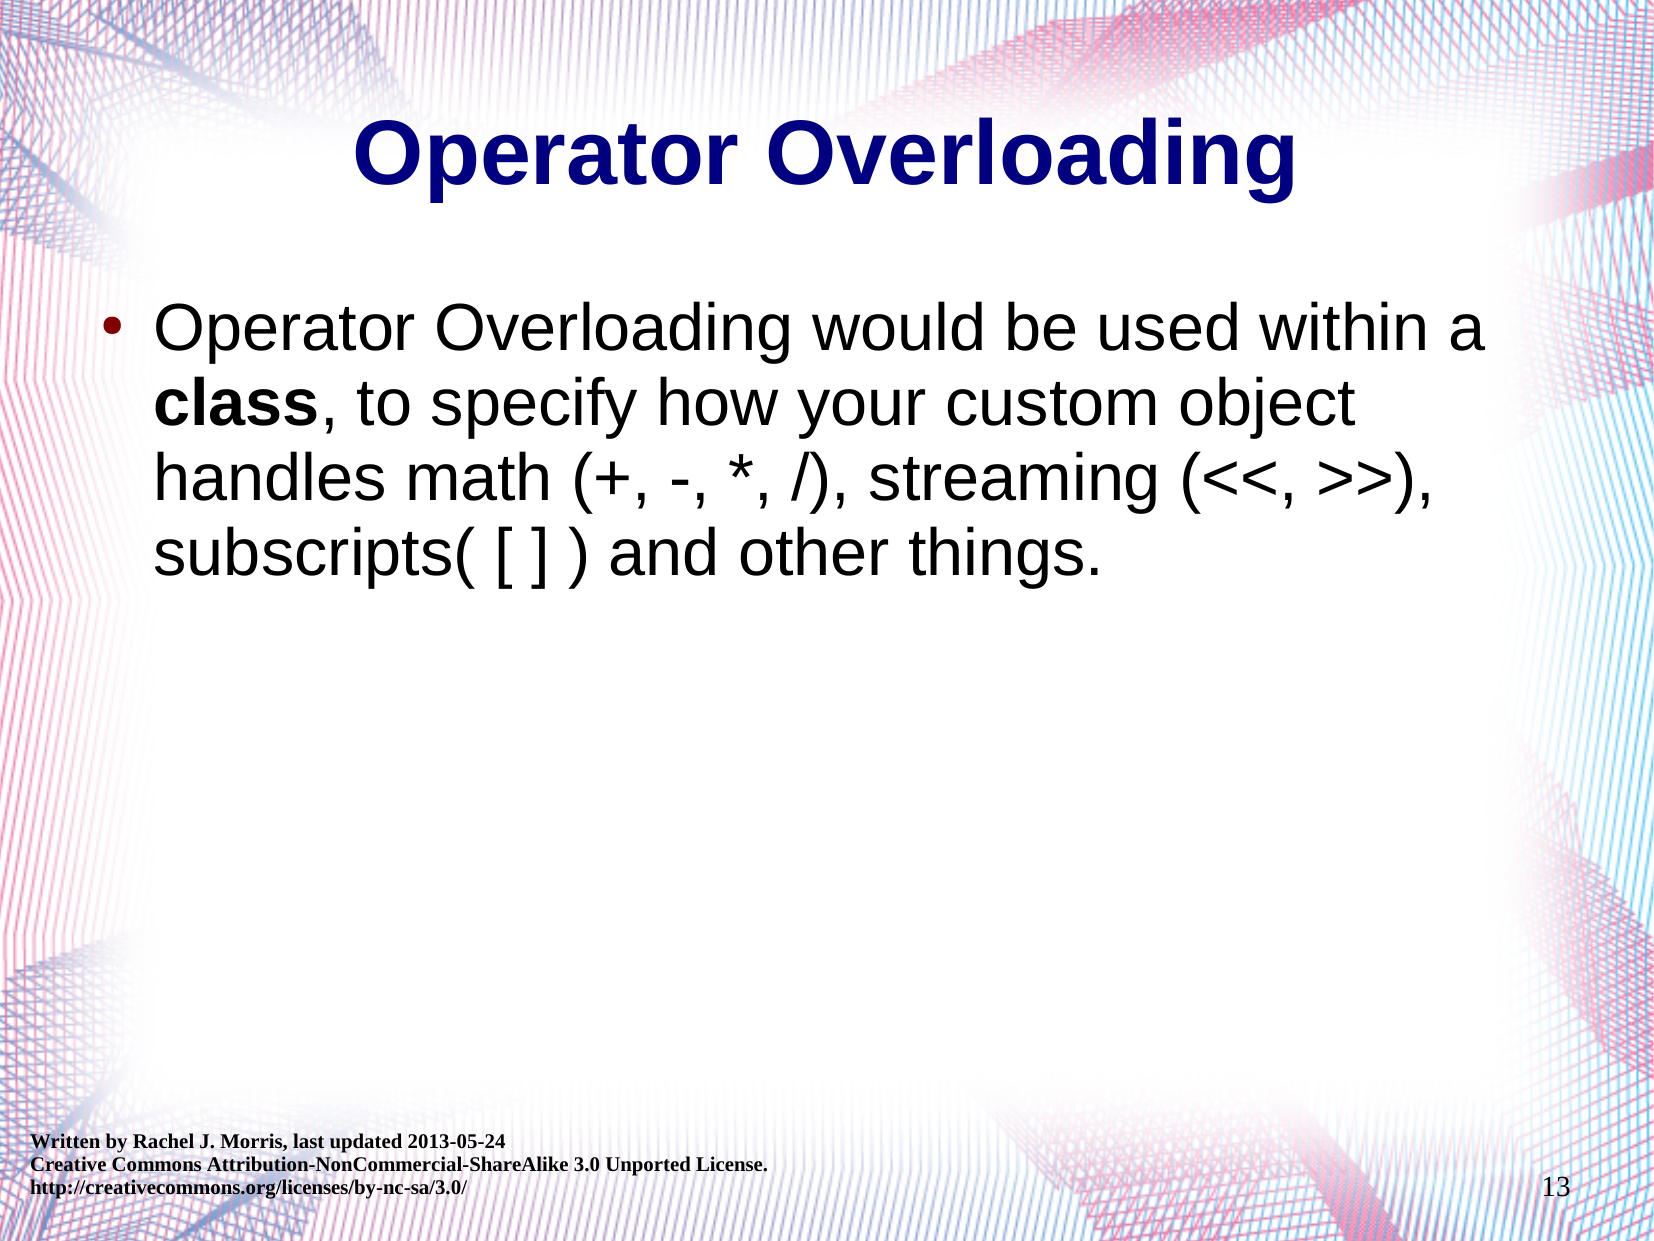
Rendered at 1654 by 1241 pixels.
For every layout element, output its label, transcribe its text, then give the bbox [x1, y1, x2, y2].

title Operator Overloading [82, 49, 1571, 257]
list Operator Overloading would be used within a class, to specify how your custom object handles math (+, -, *, /), streaming (<<, >>), subscripts( [ ] ) and other things. [82, 290, 1571, 1010]
picture [0, 0, 1654, 1241]
